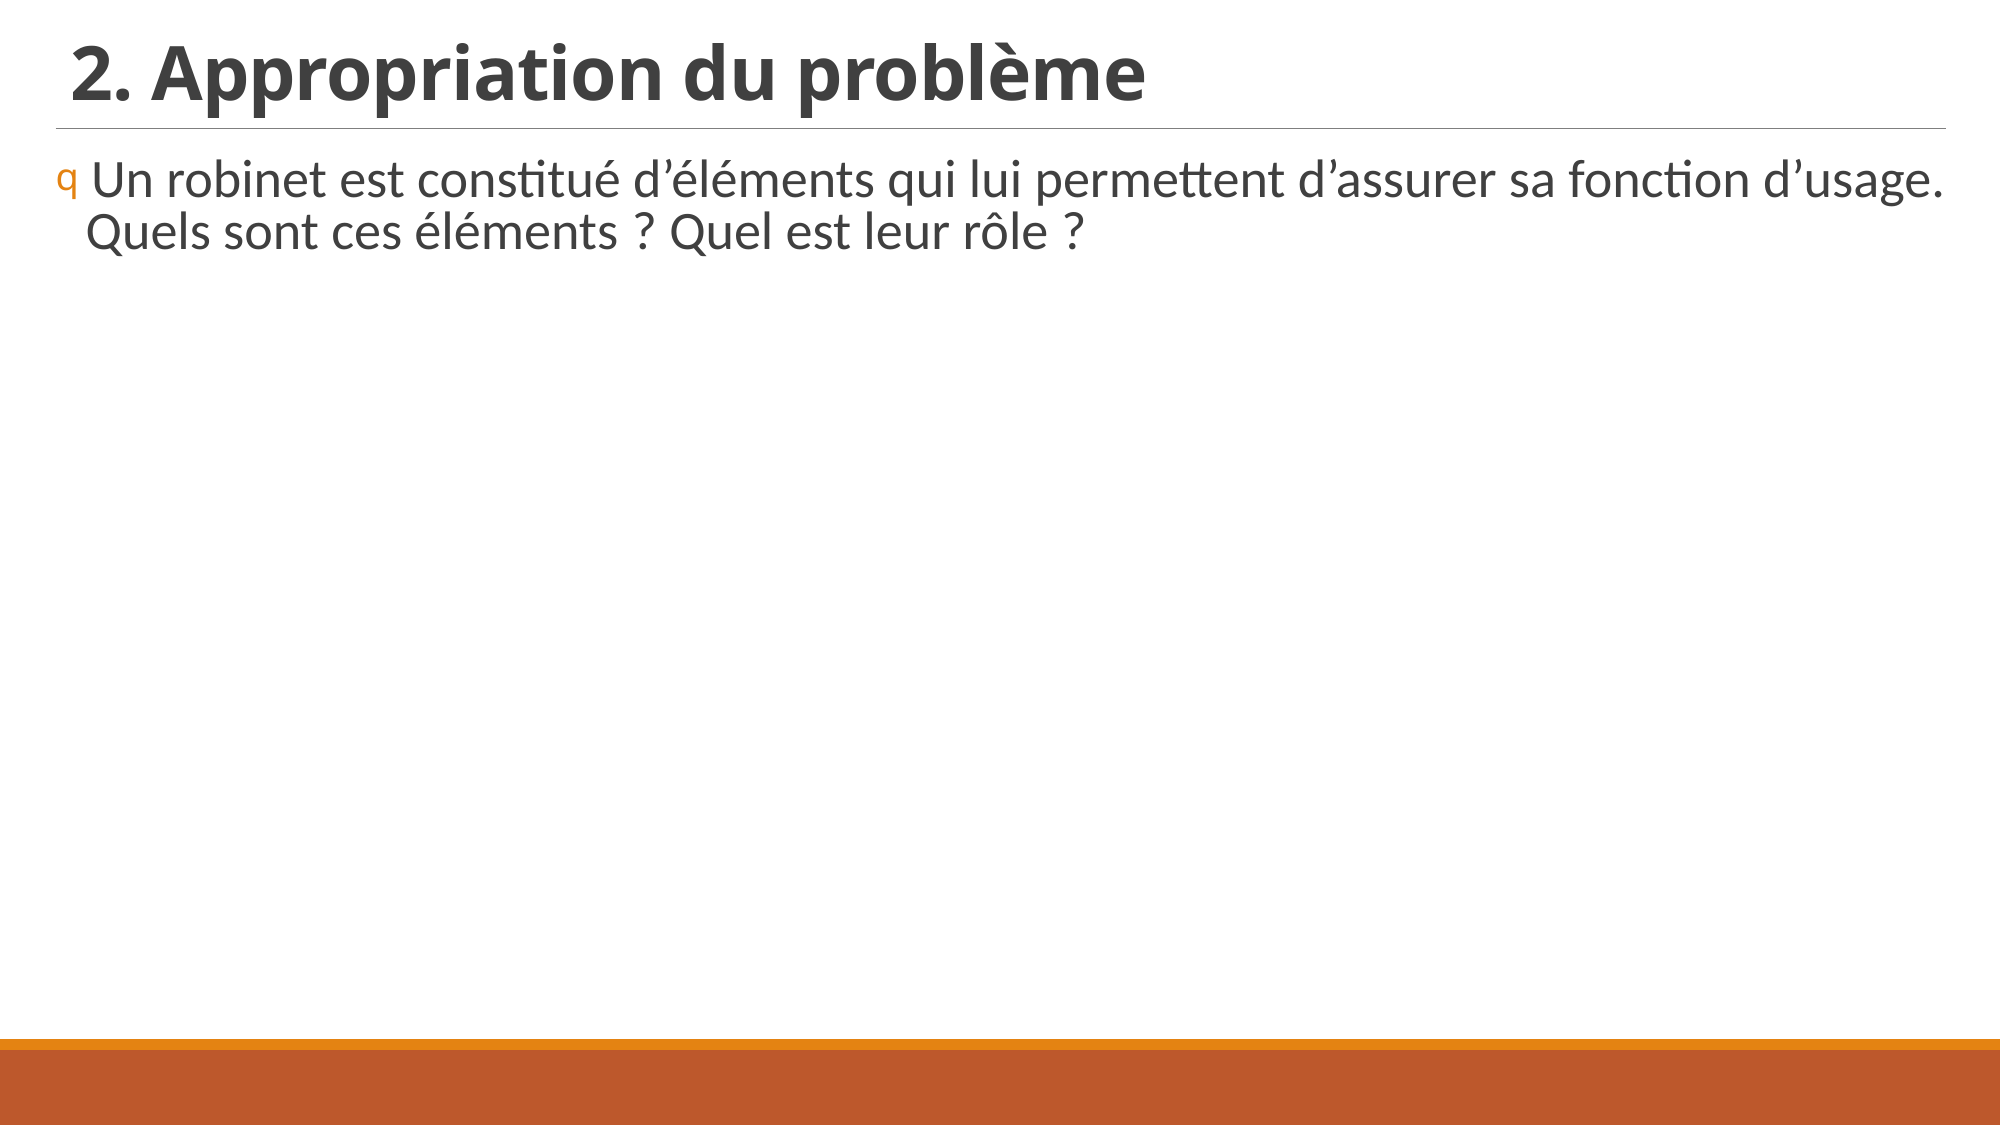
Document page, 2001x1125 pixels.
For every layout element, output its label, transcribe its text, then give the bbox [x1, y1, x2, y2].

list Un robinet est constitué d’éléments qui lui permettent d’assurer sa fonction d’usage. Quels sont ces éléments ? Quel est leur rôle ? [55, 148, 1949, 449]
title 2. Appropriation du problème [55, 0, 1949, 124]
